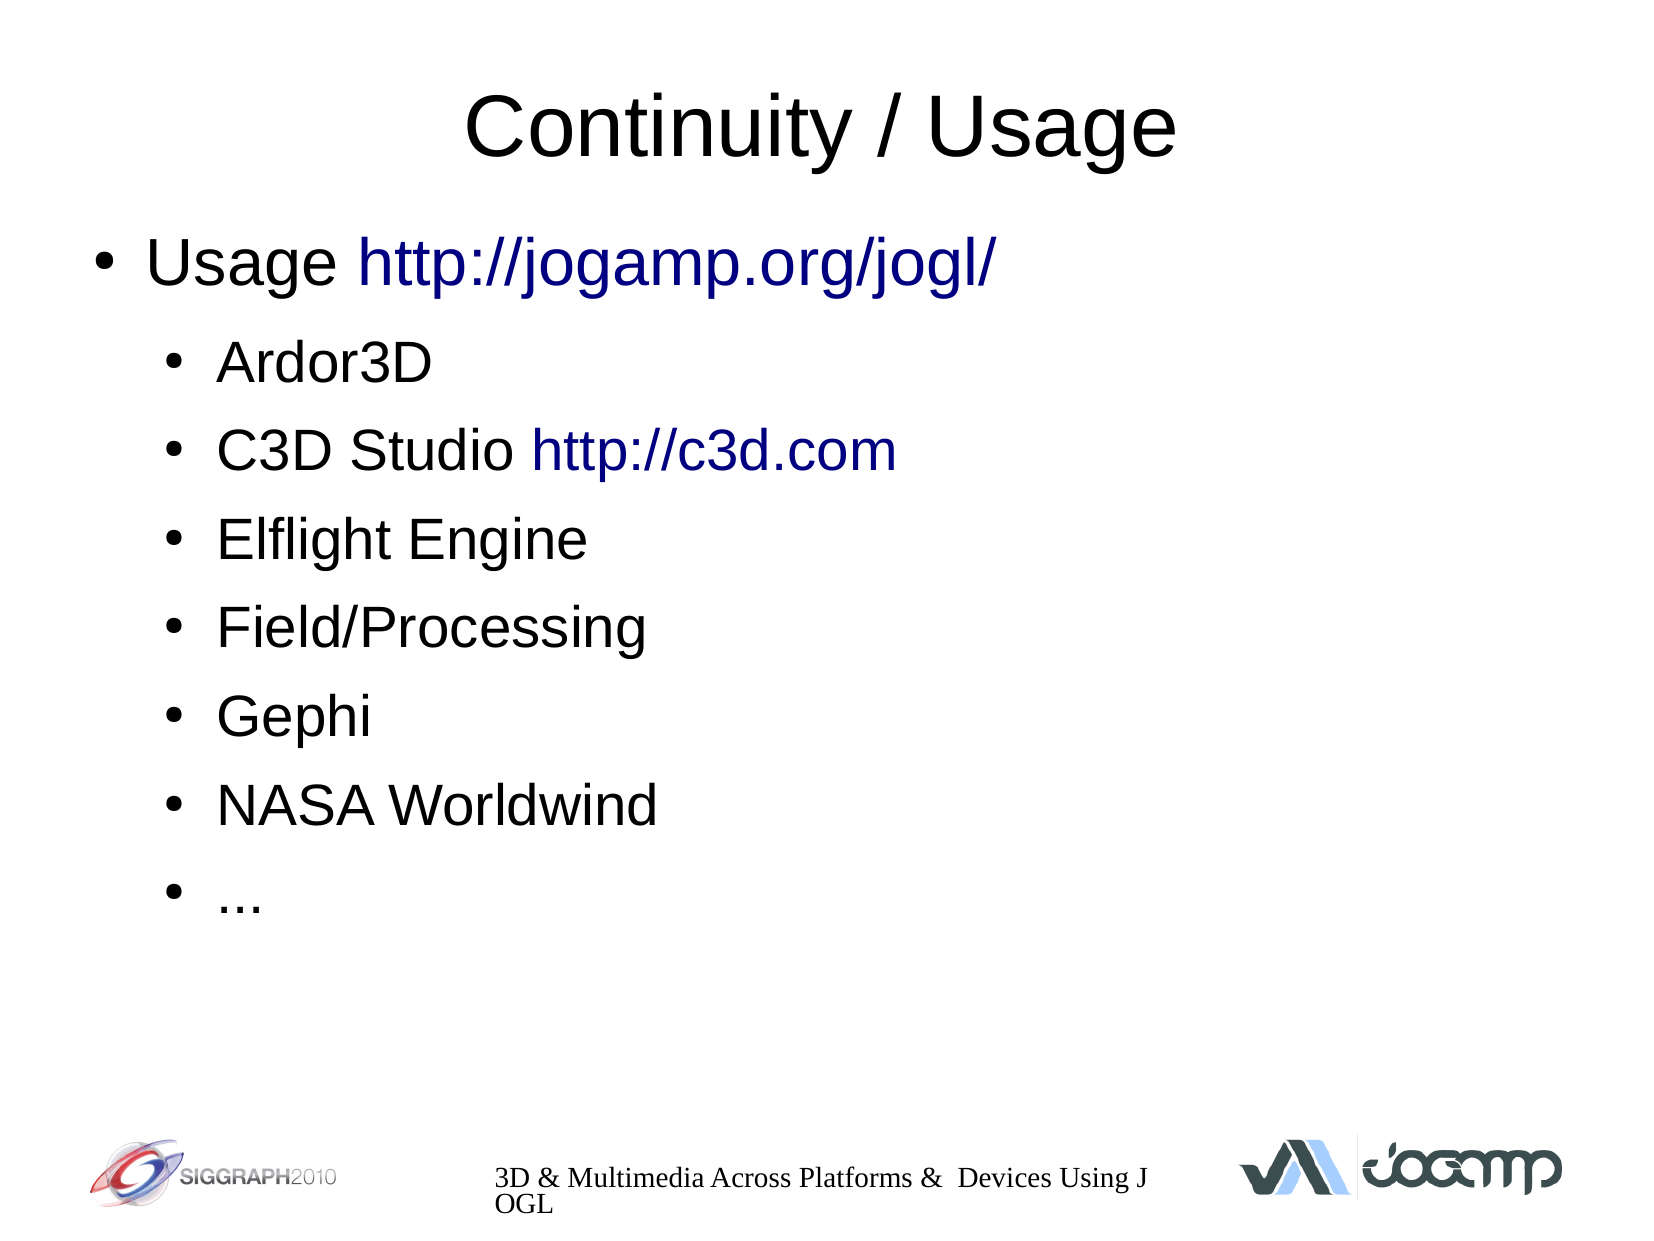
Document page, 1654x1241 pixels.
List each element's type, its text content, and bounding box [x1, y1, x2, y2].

picture [1237, 1134, 1562, 1200]
title Continuity / Usage [68, 64, 1576, 188]
picture [82, 1130, 346, 1217]
list Usage http://jogamp.org/jogl/ Ardor3D C3D Studio http://c3d.com Elflight Engine Field/Processing Gephi NASA Worldwind ... [75, 225, 1571, 1109]
